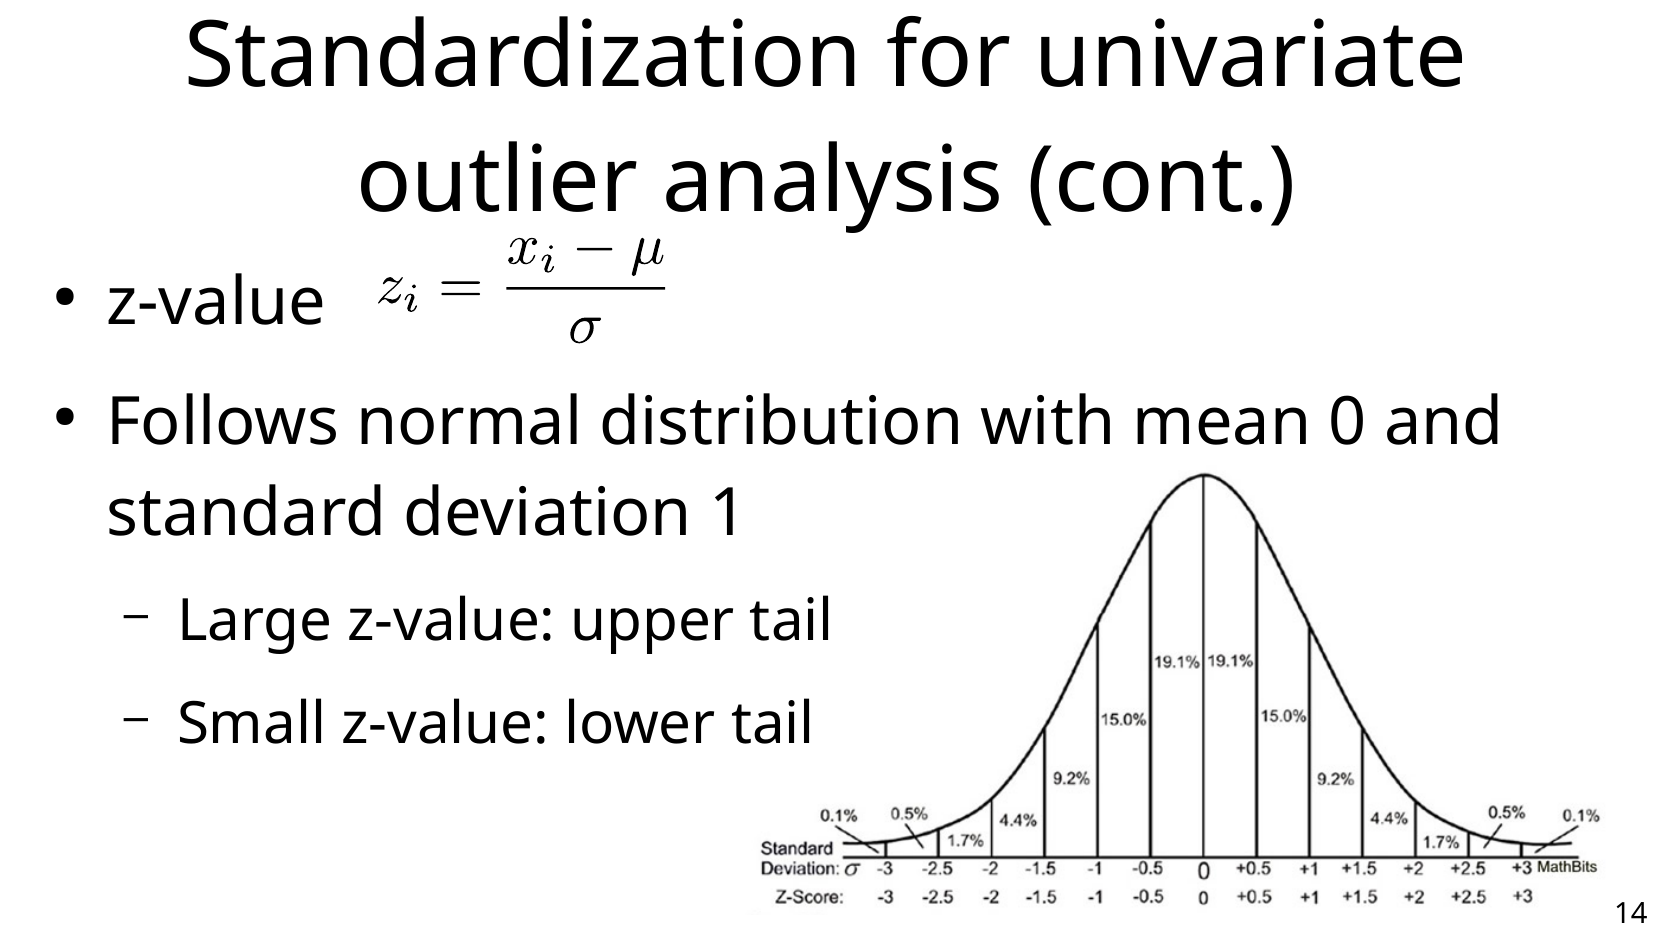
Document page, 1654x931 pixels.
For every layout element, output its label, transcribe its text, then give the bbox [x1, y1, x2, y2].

title Standardization for univariate outlier analysis (cont.) [82, 1, 1571, 226]
text_box [375, 229, 666, 344]
picture [742, 418, 1616, 915]
list z-value Follows normal distribution with mean 0 and standard deviation 1 Large z-value: upper tail Small z-value: lower tail [35, 253, 1524, 793]
